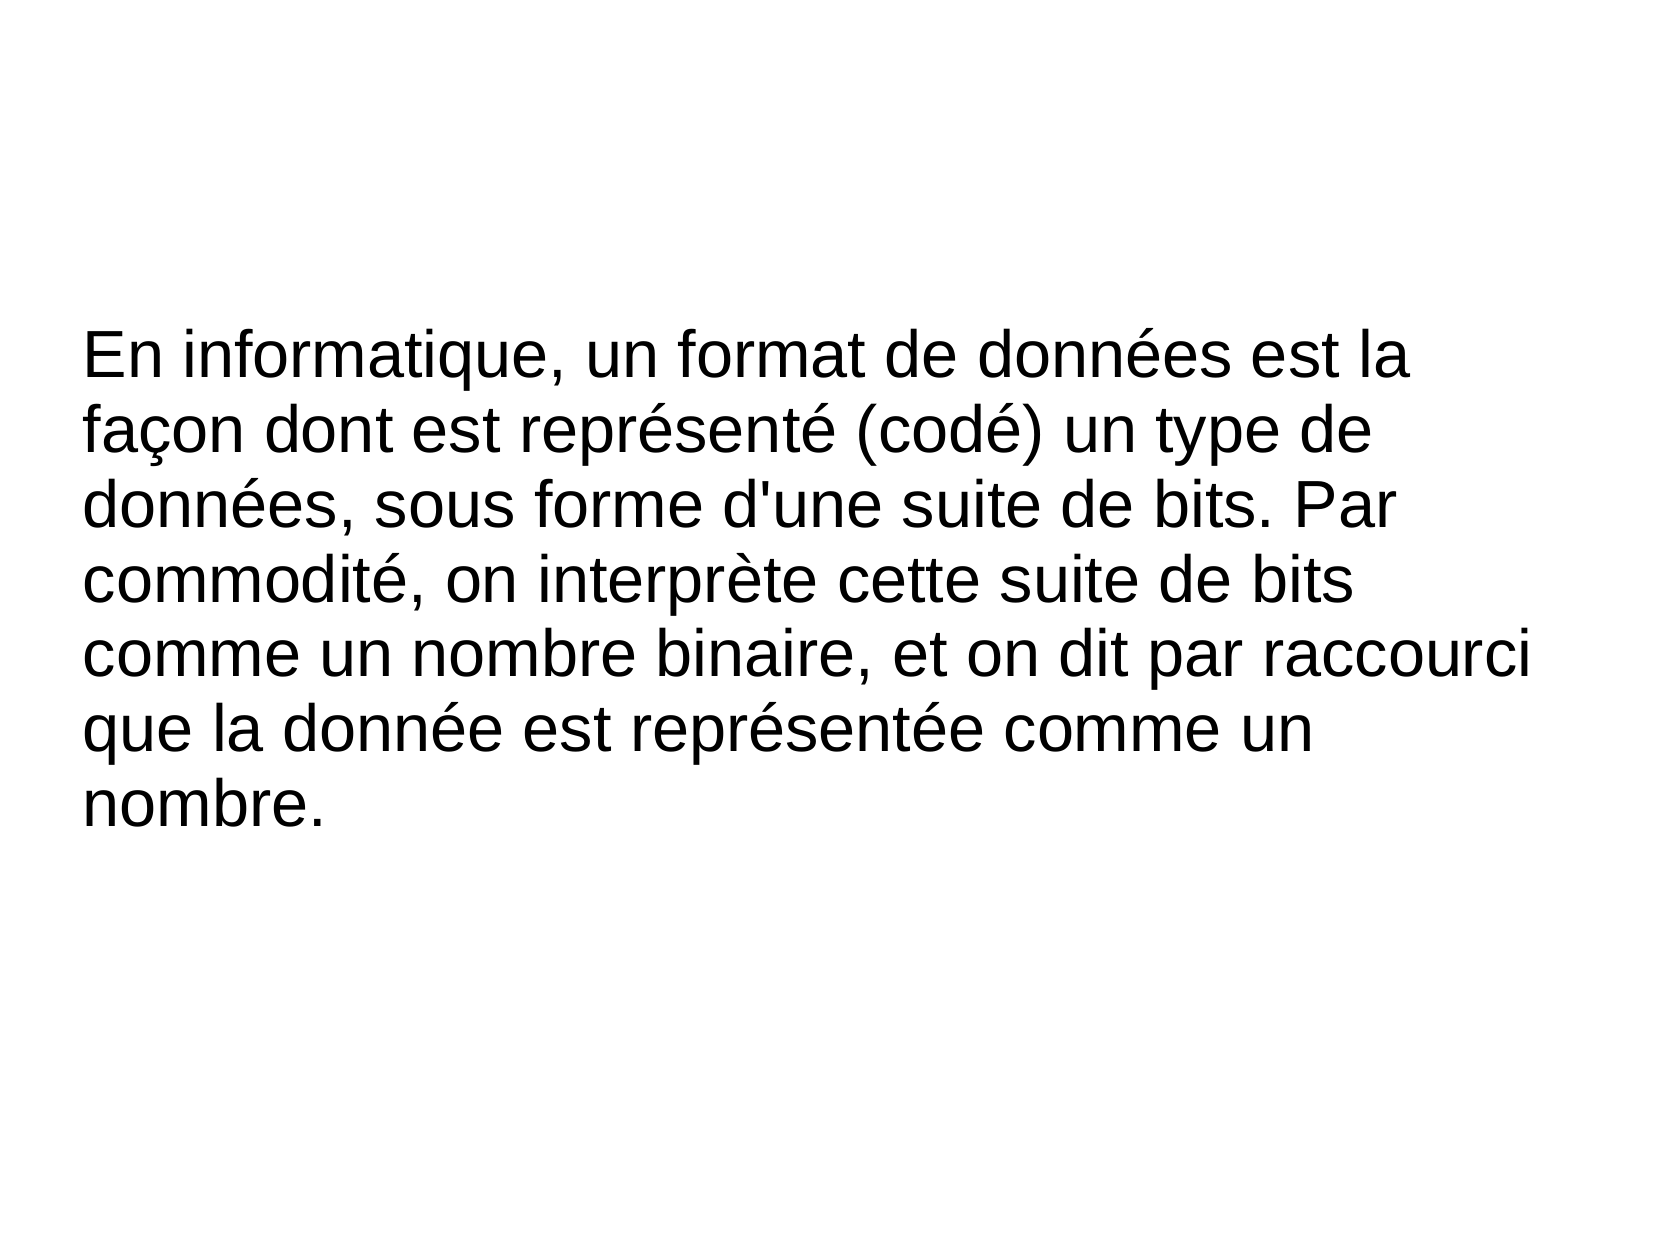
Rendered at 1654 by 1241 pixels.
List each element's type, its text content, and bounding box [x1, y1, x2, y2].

subtitle En informatique, un format de données est la façon dont est représenté (codé) un type de données, sous forme d'une suite de bits. Par commodité, on interprète cette suite de bits comme un nombre binaire, et on dit par raccourci que la donnée est représentée comme un nombre. [82, 49, 1571, 1109]
